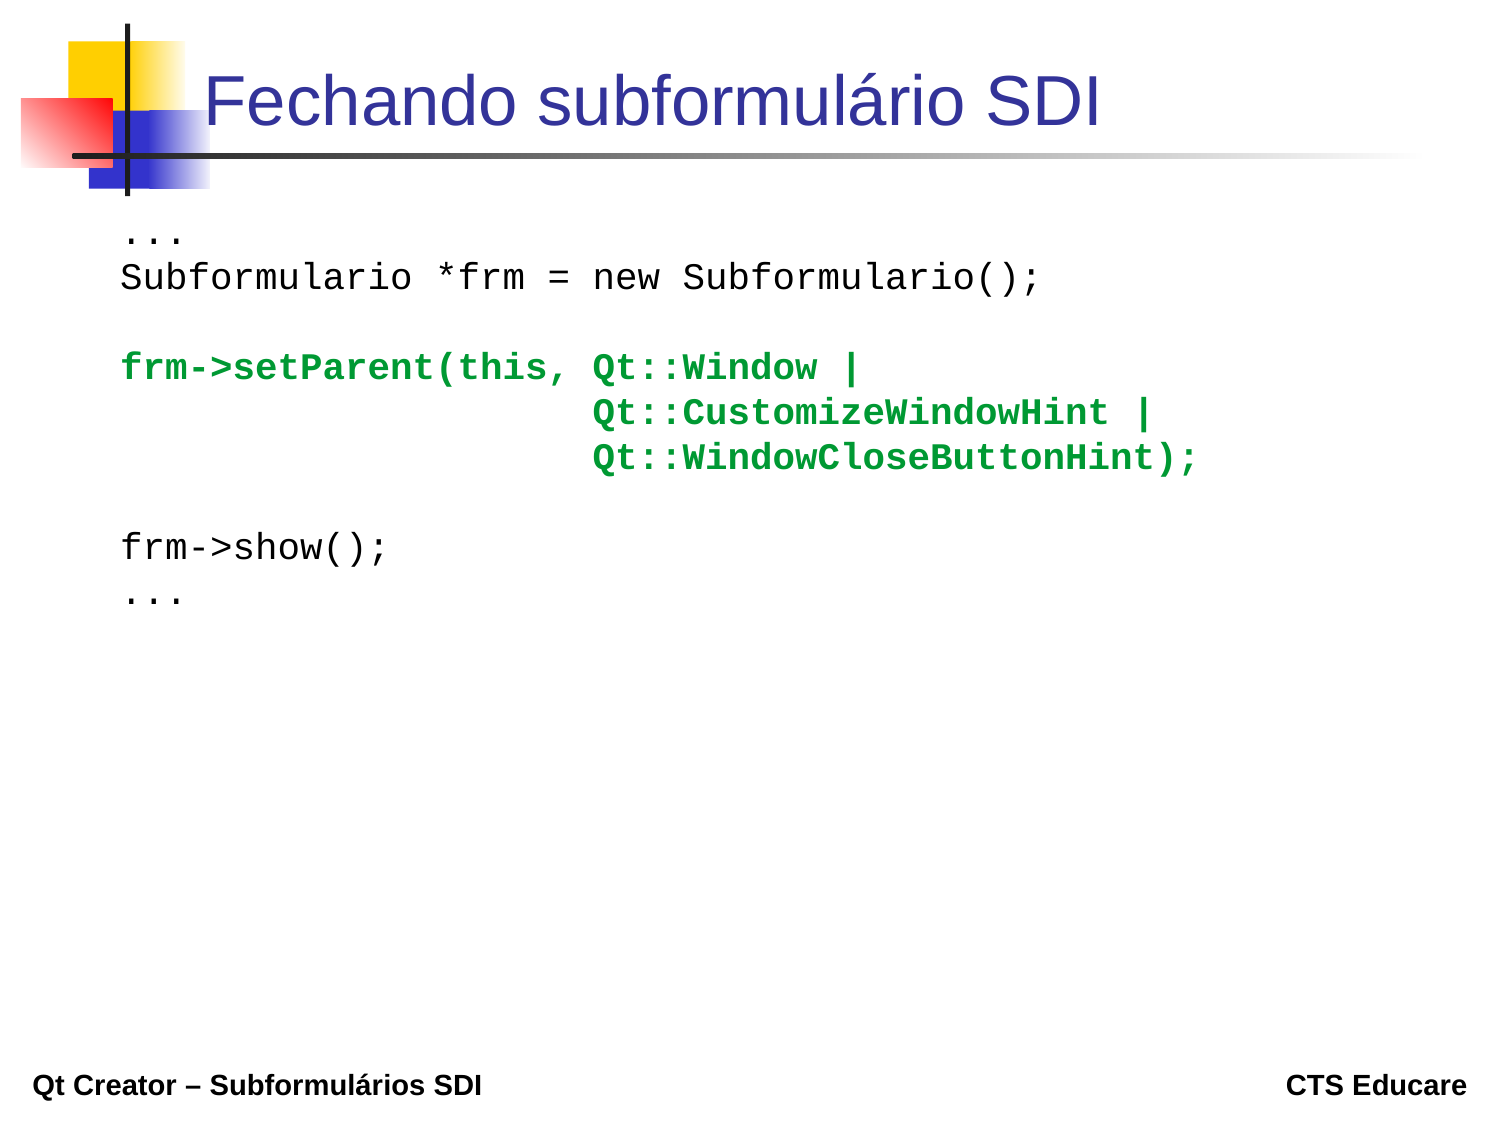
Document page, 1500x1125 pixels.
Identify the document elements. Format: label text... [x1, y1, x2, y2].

text_box ... Subformulario *frm = new Subformulario(); frm->setParent(this, Qt::Window | Qt::CustomizeWindowHint | Qt::WindowCloseButtonHint); frm->show(); ... [105, 199, 1447, 620]
title Fechando subformulário SDI [188, 46, 1468, 149]
